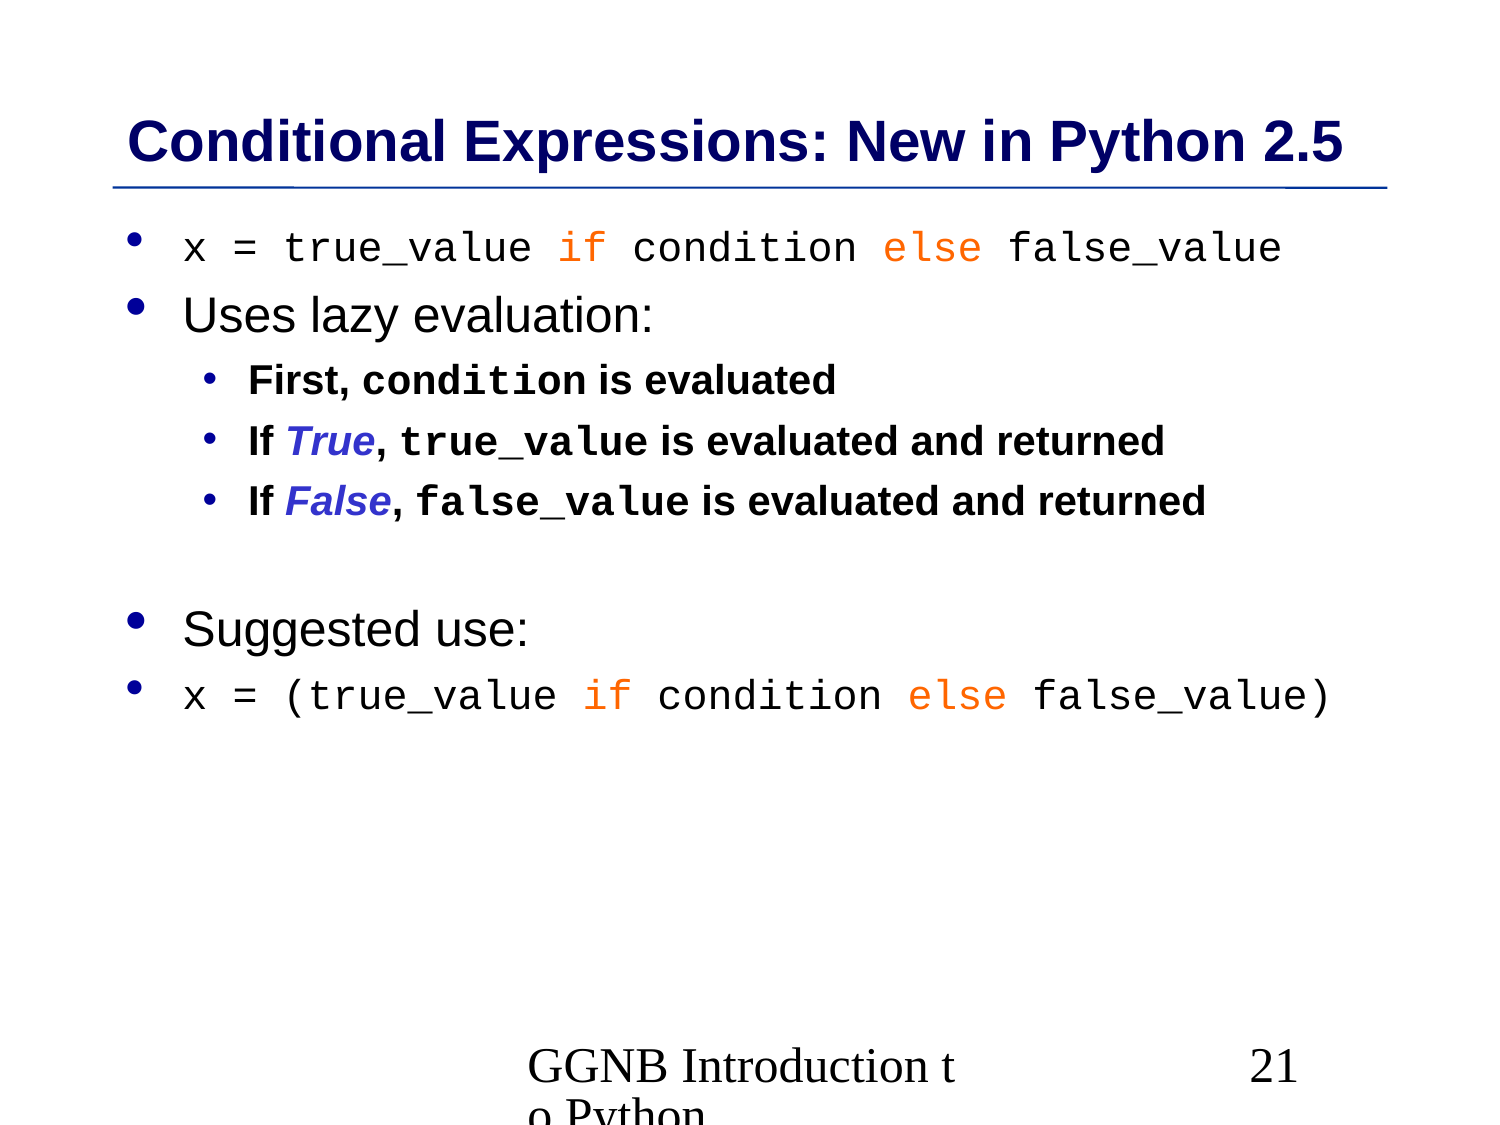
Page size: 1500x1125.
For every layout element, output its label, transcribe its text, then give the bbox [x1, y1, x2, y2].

title Conditional Expressions: New in Python 2.5 [112, 95, 1388, 181]
list x = true_value if condition else false_value Uses lazy evaluation: First, condition is evaluated If True, true_value is evaluated and returned If False, false_value is evaluated and returned Suggested use: x = (true_value if condition else false_value) [112, 212, 1388, 963]
